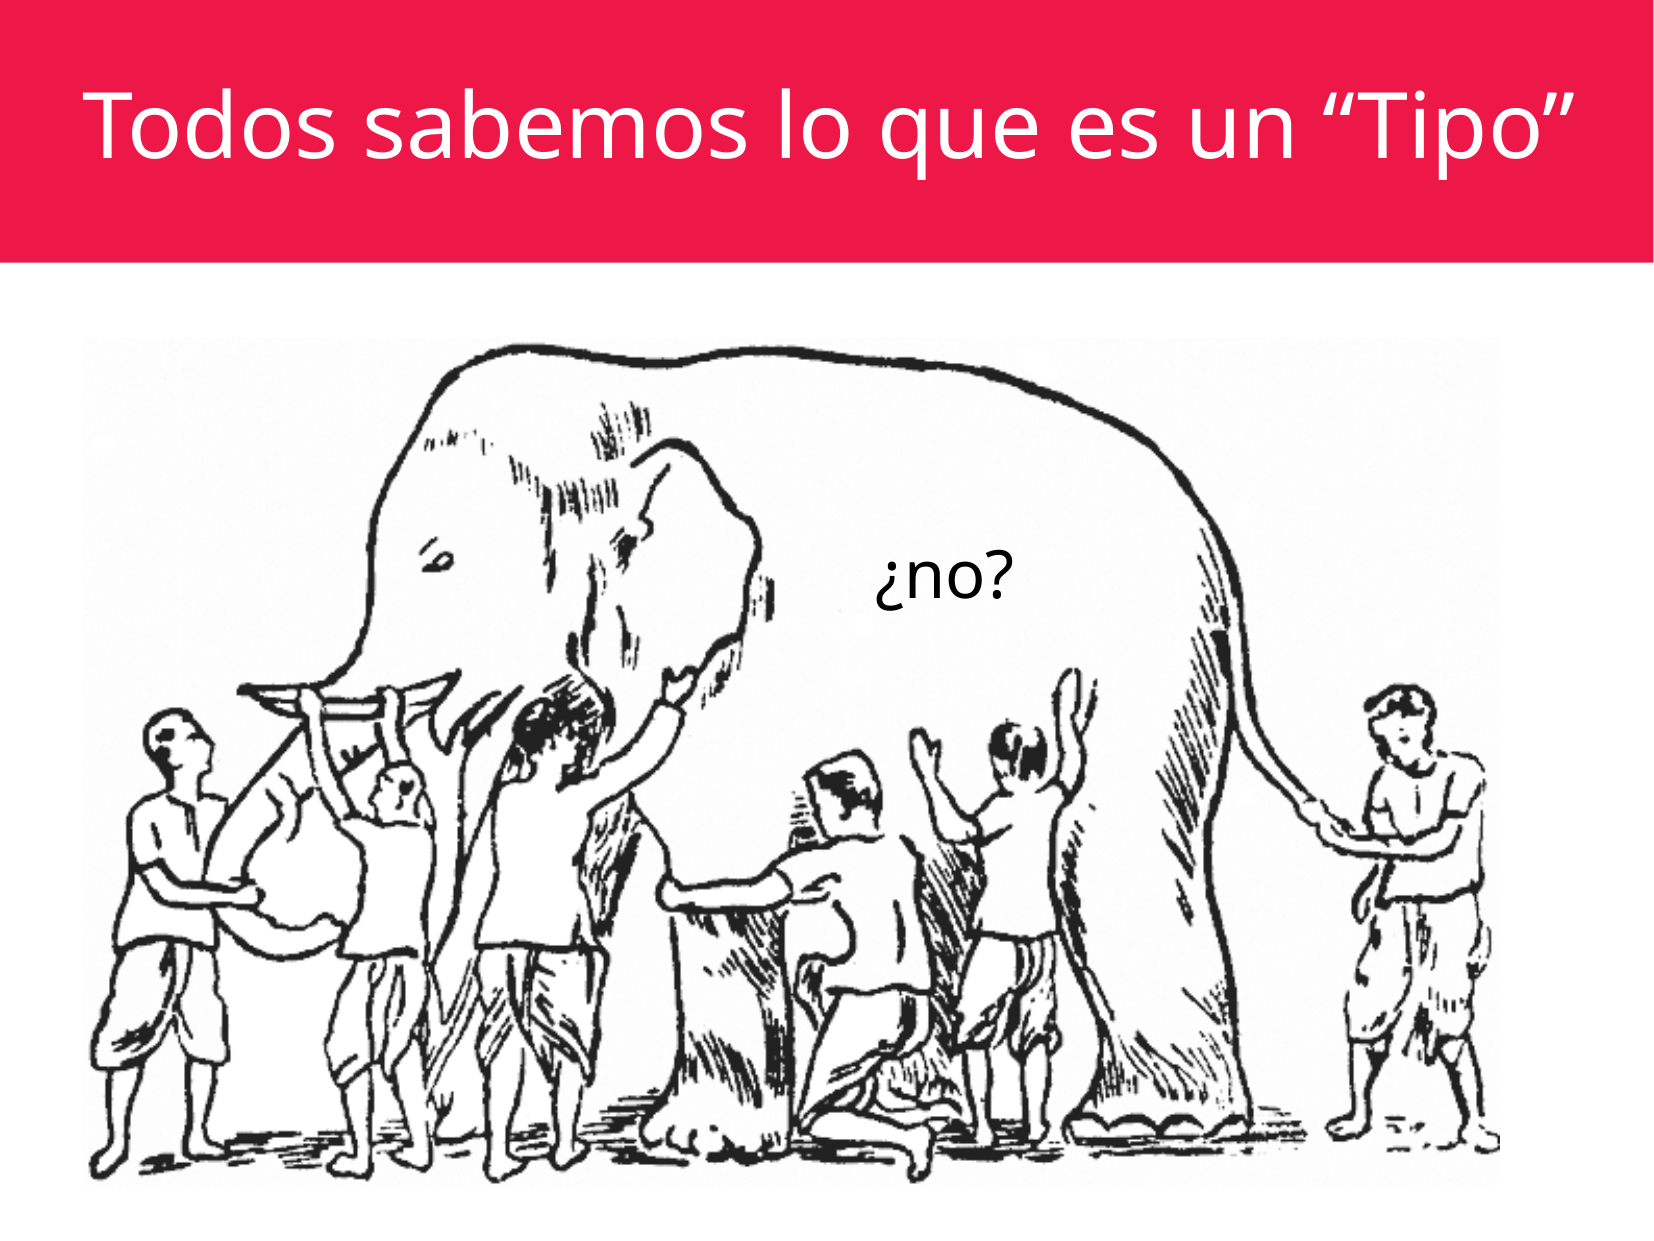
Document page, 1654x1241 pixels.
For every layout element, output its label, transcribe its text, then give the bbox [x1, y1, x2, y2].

subtitle ¿no? [165, 171, 1654, 976]
picture [83, 337, 1501, 1188]
title Todos sabemos lo que es un “Tipo” [47, 19, 1613, 228]
